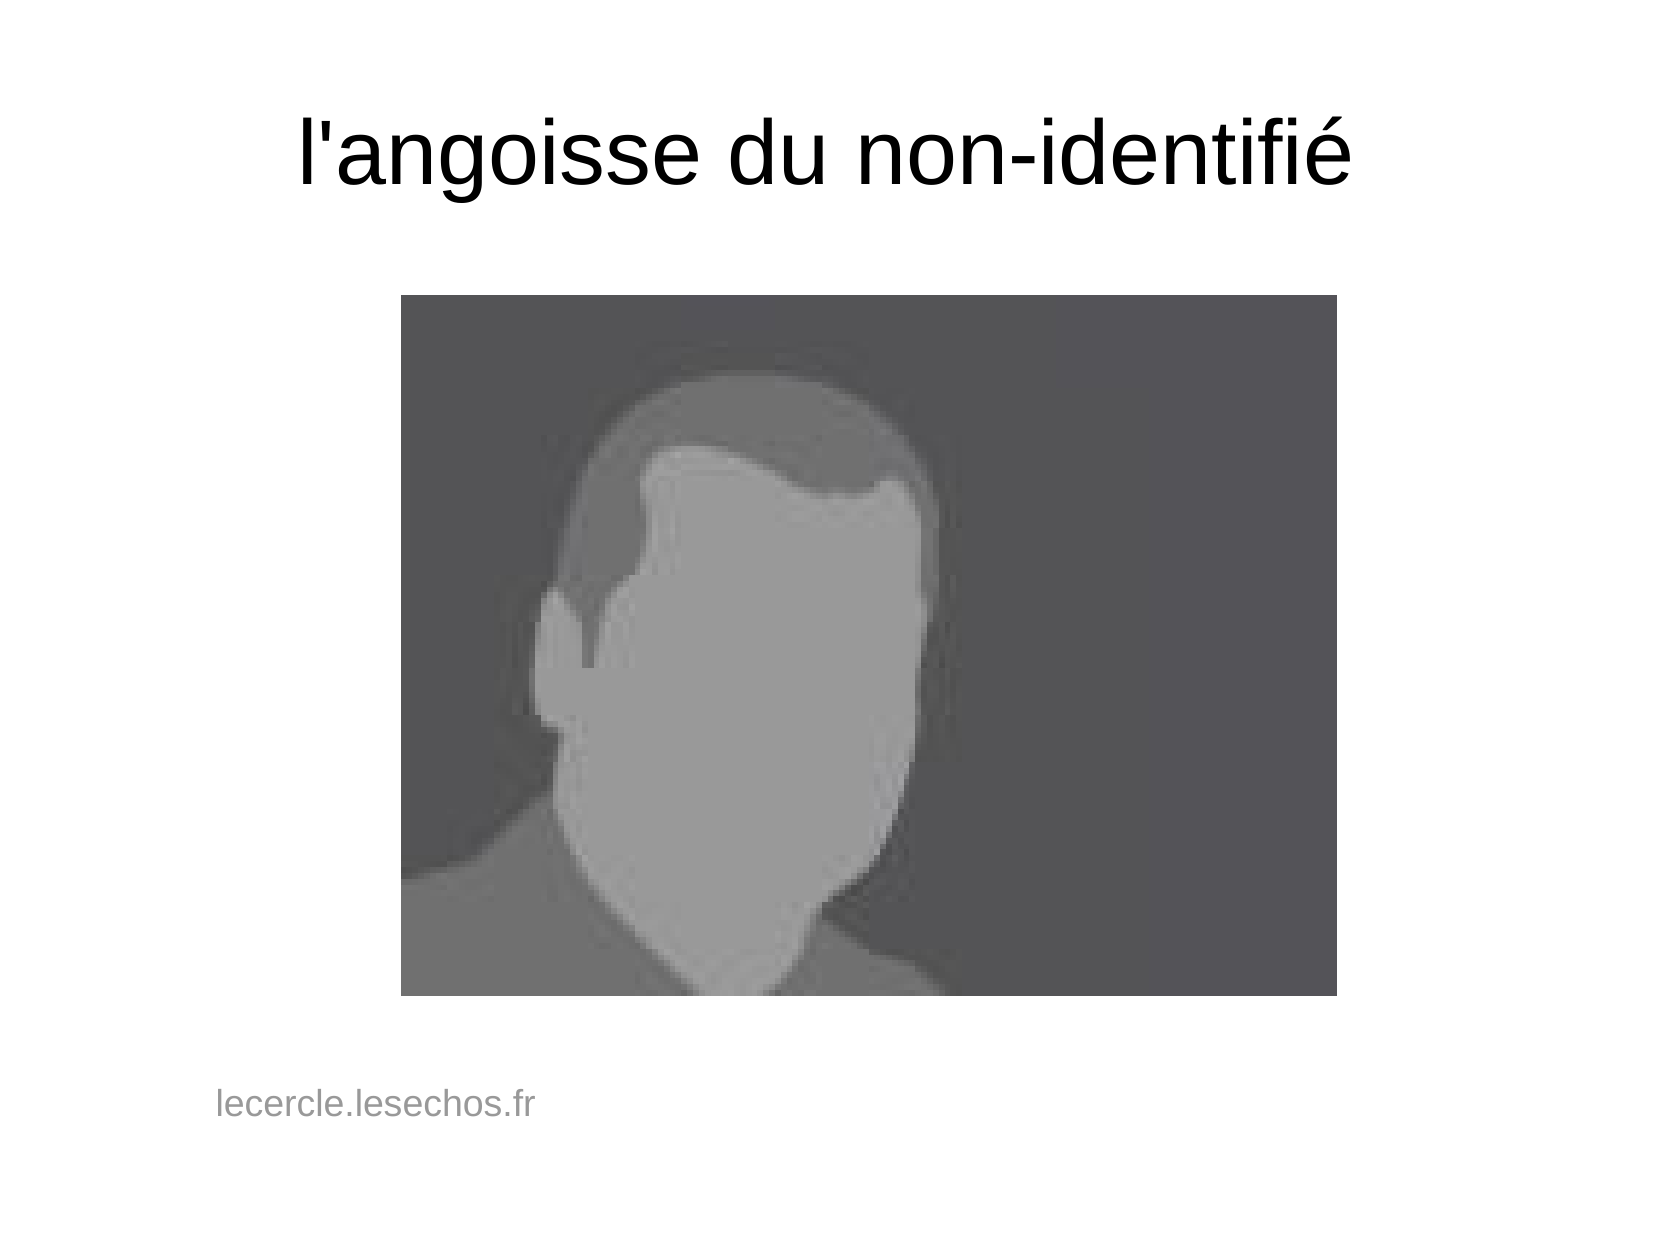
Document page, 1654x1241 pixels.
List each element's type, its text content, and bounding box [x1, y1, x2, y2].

picture [401, 295, 1337, 997]
text_box lecercle.lesechos.fr [200, 1074, 552, 1132]
title l'angoisse du non-identifié [82, 49, 1571, 257]
